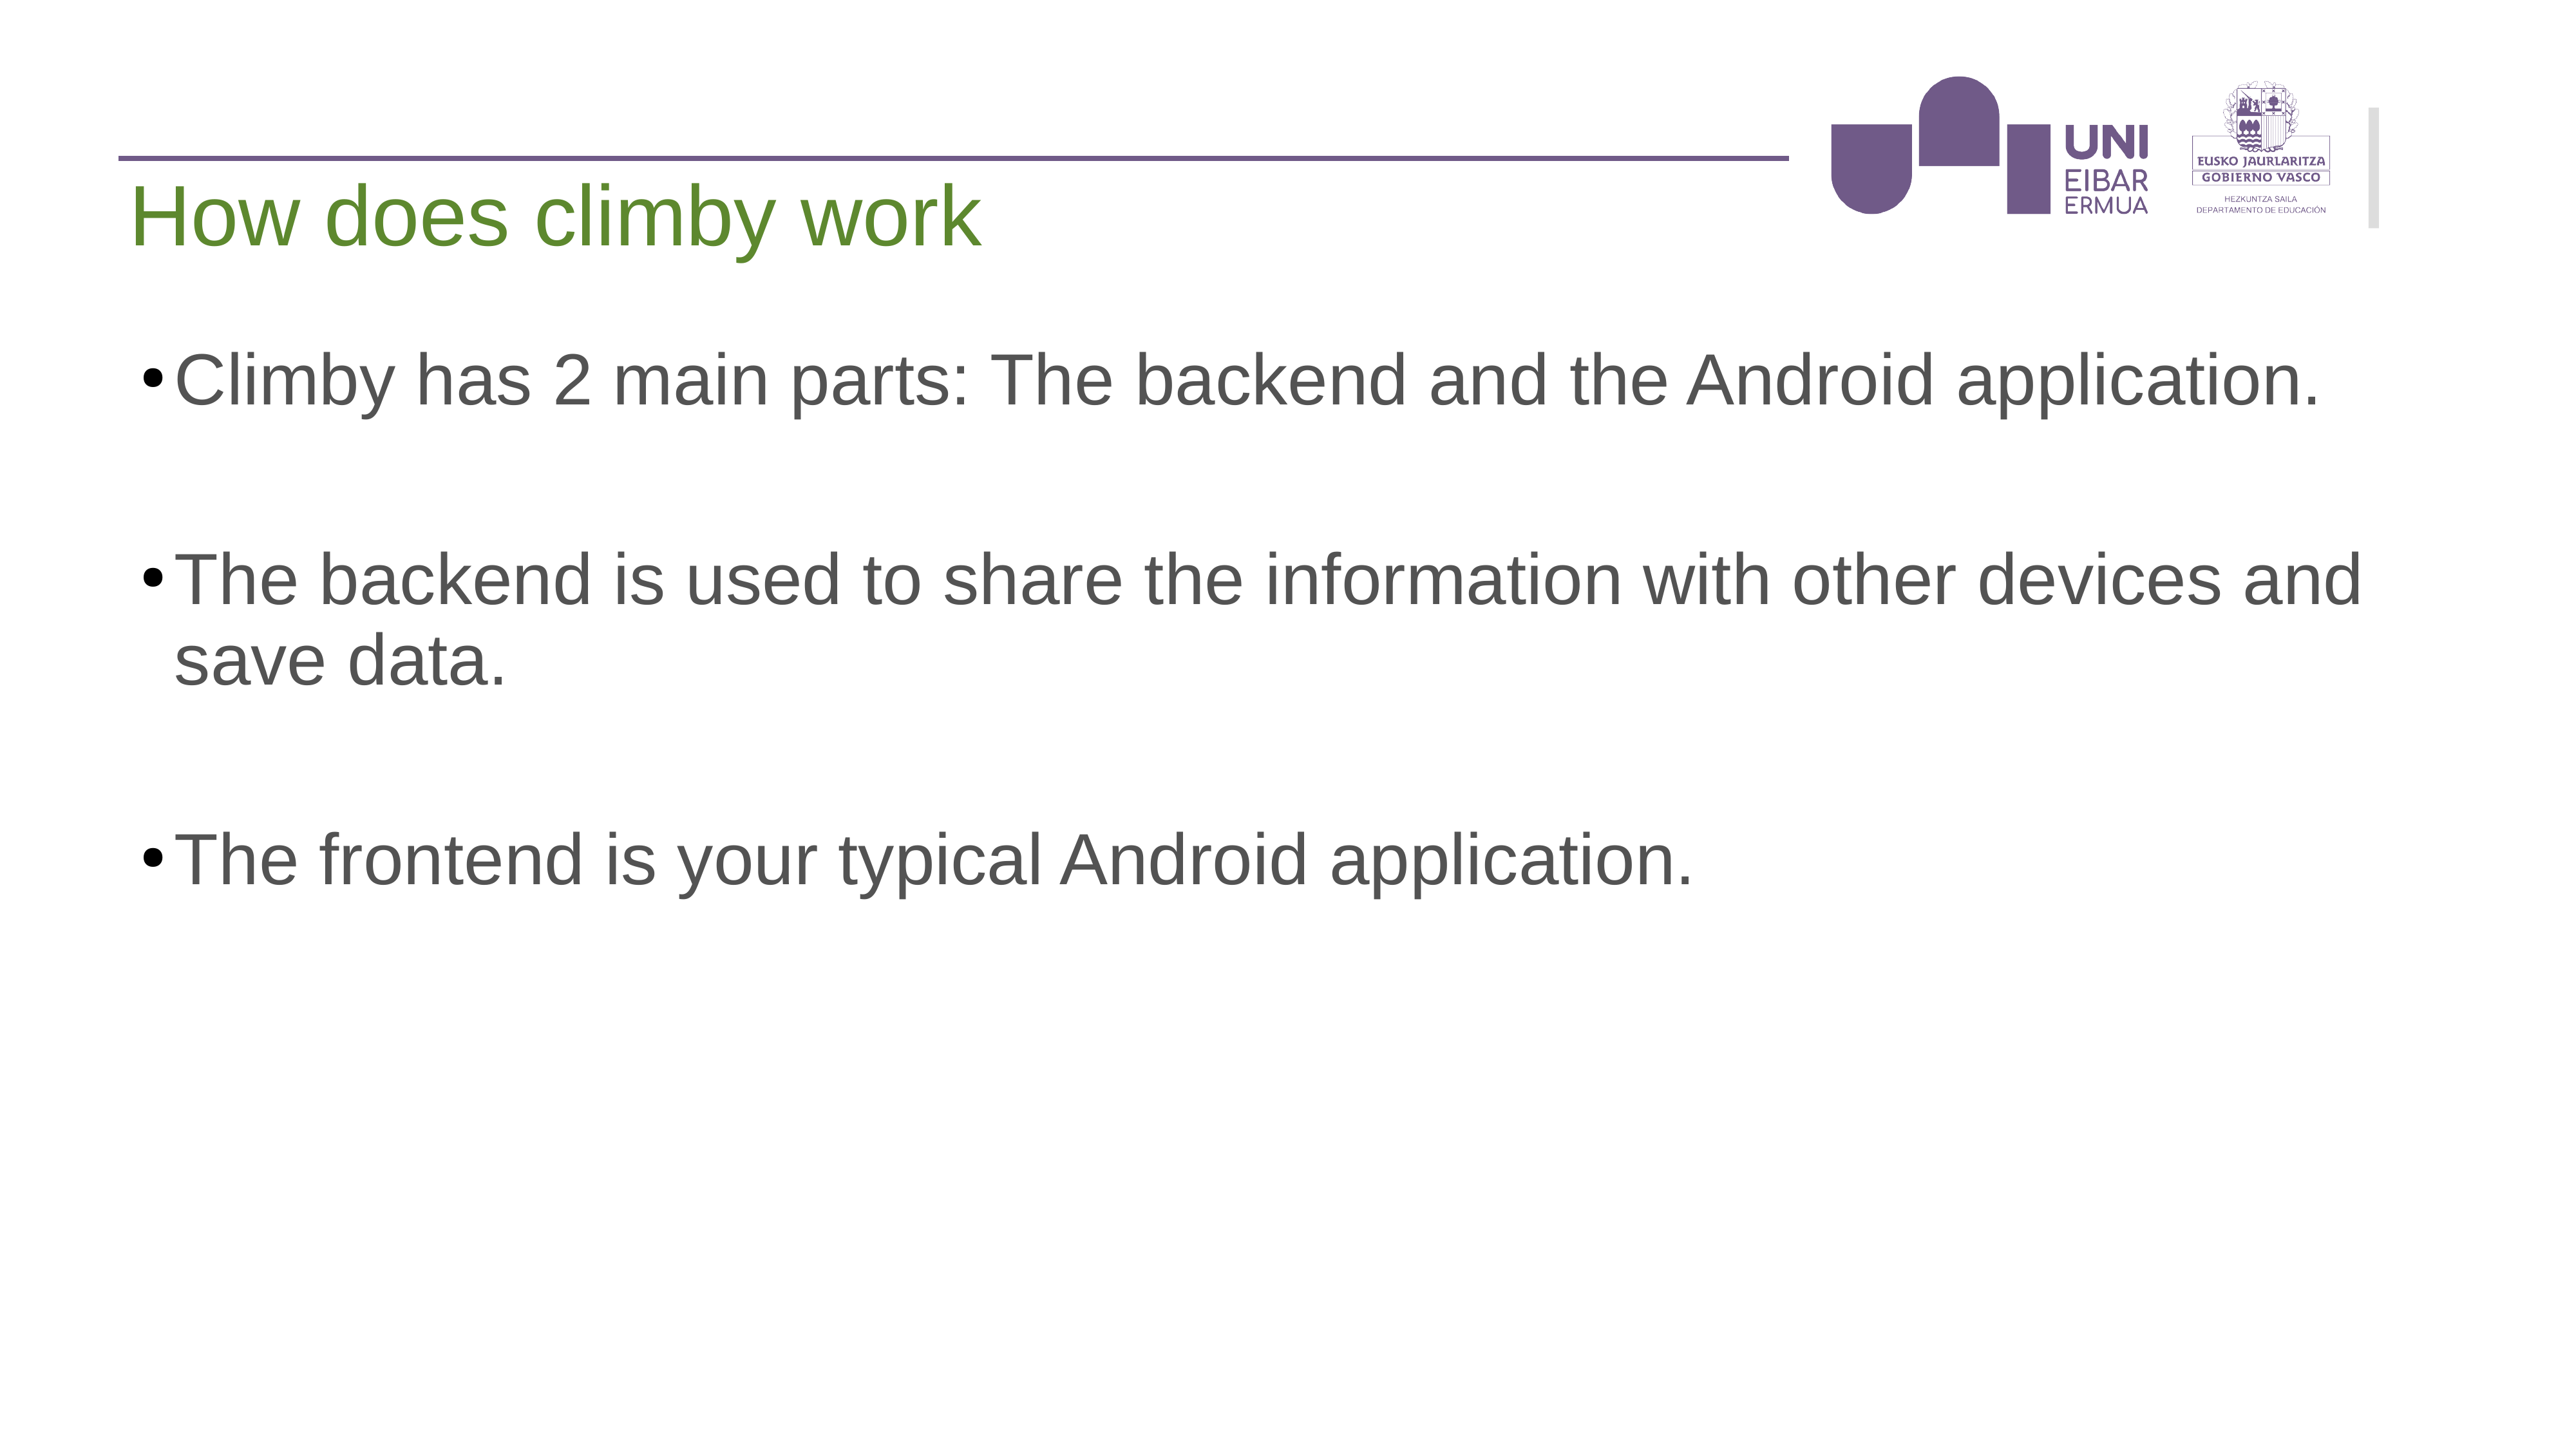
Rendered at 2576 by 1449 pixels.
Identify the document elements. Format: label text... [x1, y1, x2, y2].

picture [1792, 64, 2187, 95]
picture [2189, 75, 2334, 95]
title How does climby work [128, 95, 2447, 337]
list Climby has 2 main parts: The backend and the Android application. The backend is used to share the information with other devices and save data. The frontend is your typical Android application. [128, 339, 2447, 1180]
